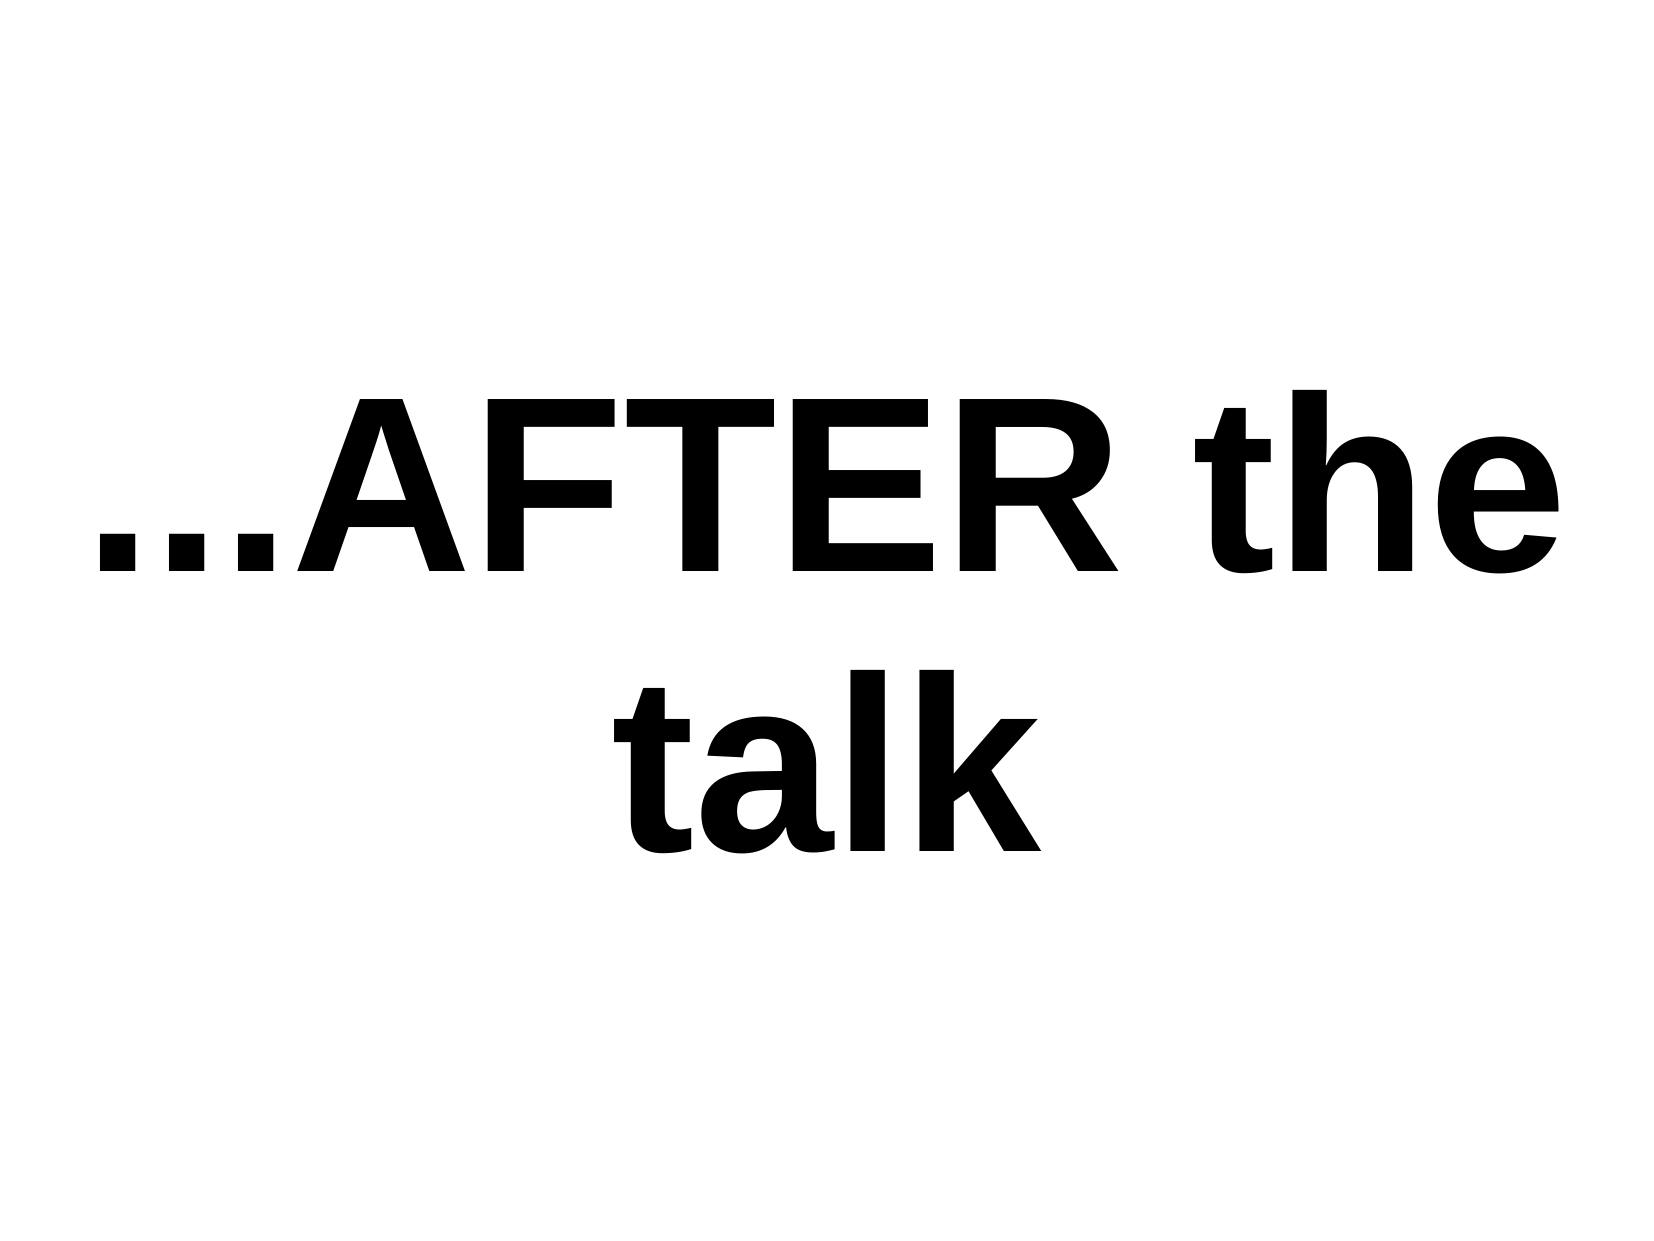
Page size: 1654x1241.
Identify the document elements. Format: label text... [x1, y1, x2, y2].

title ...AFTER the talk [82, 49, 1571, 1201]
